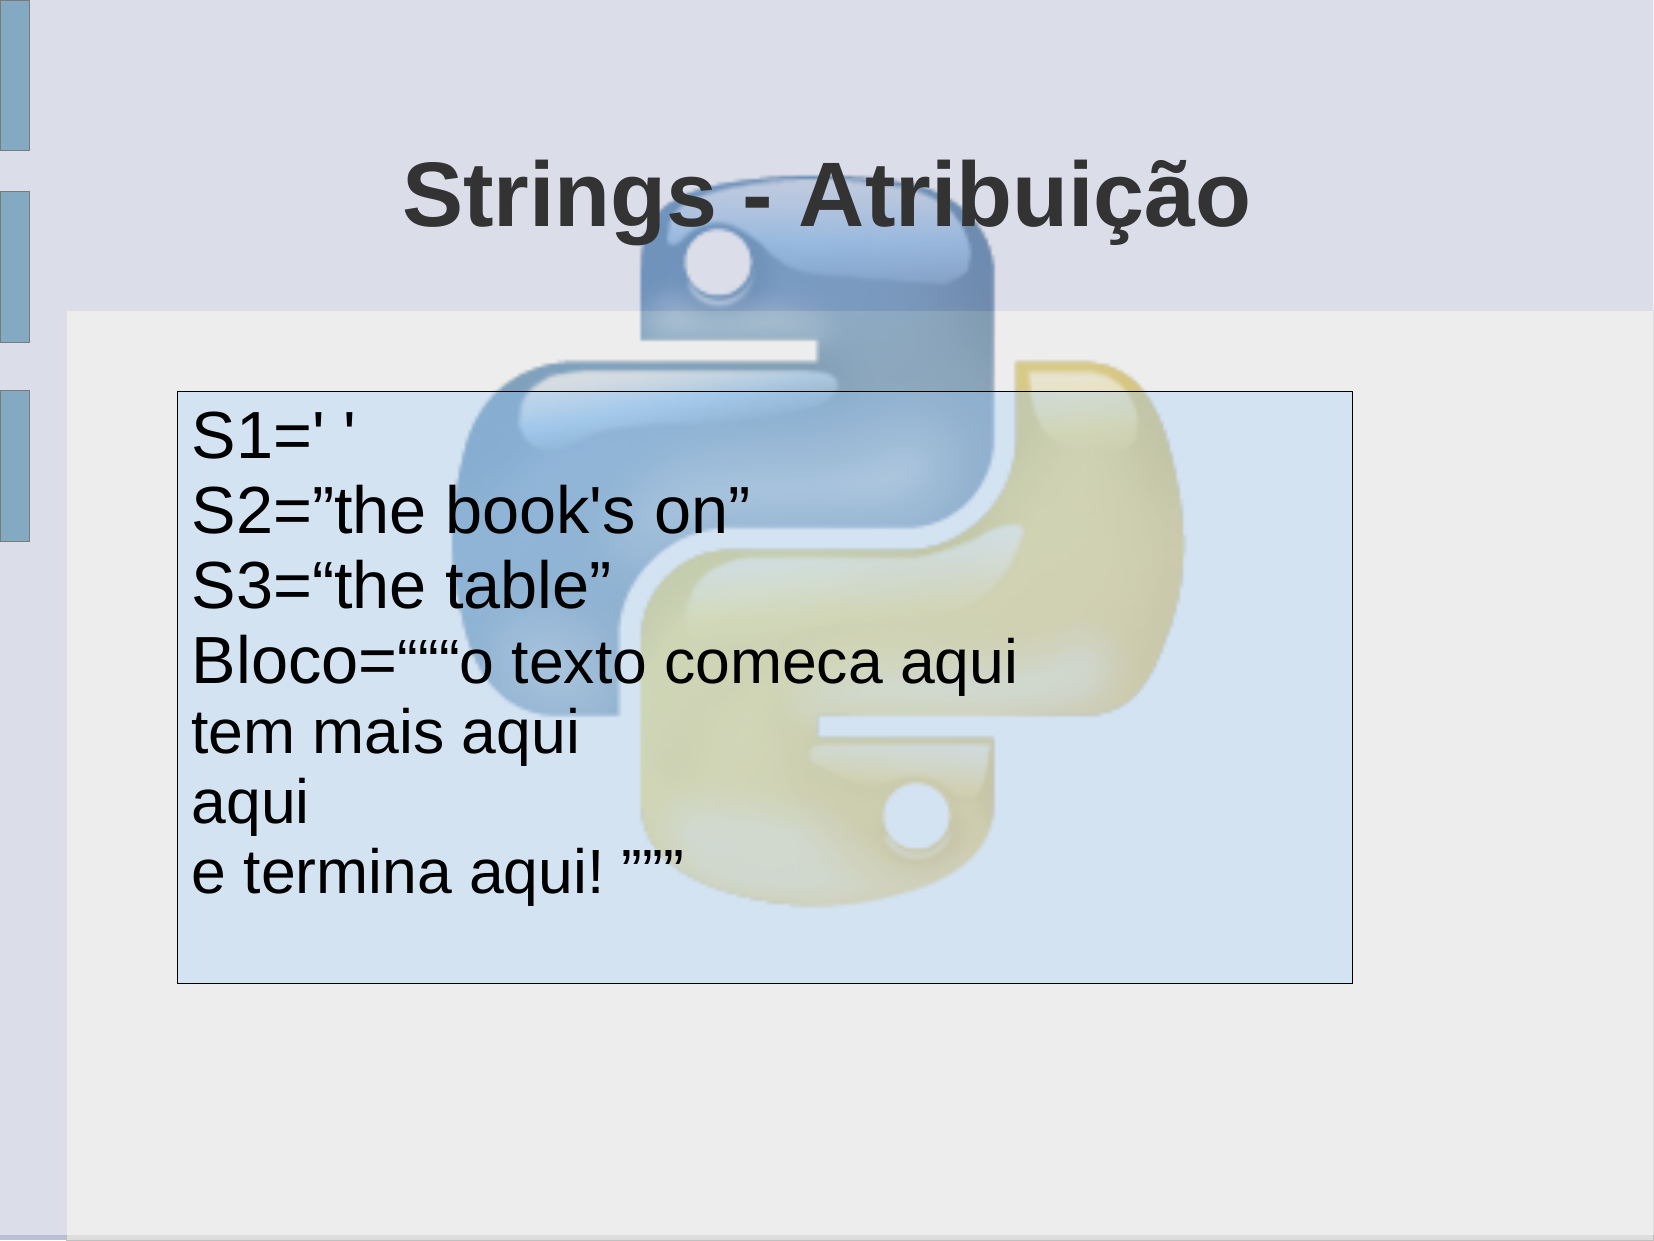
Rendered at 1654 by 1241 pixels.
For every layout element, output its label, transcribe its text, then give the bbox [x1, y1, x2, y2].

picture [0, 0, 1654, 1235]
title Strings - Atribuição [121, 91, 1534, 299]
text_box S1=' ' S2=”the book's on” S3=“the table” Bloco=“““o texto comeca aqui tem mais aqui aqui e termina aqui! ””” [177, 391, 1353, 984]
